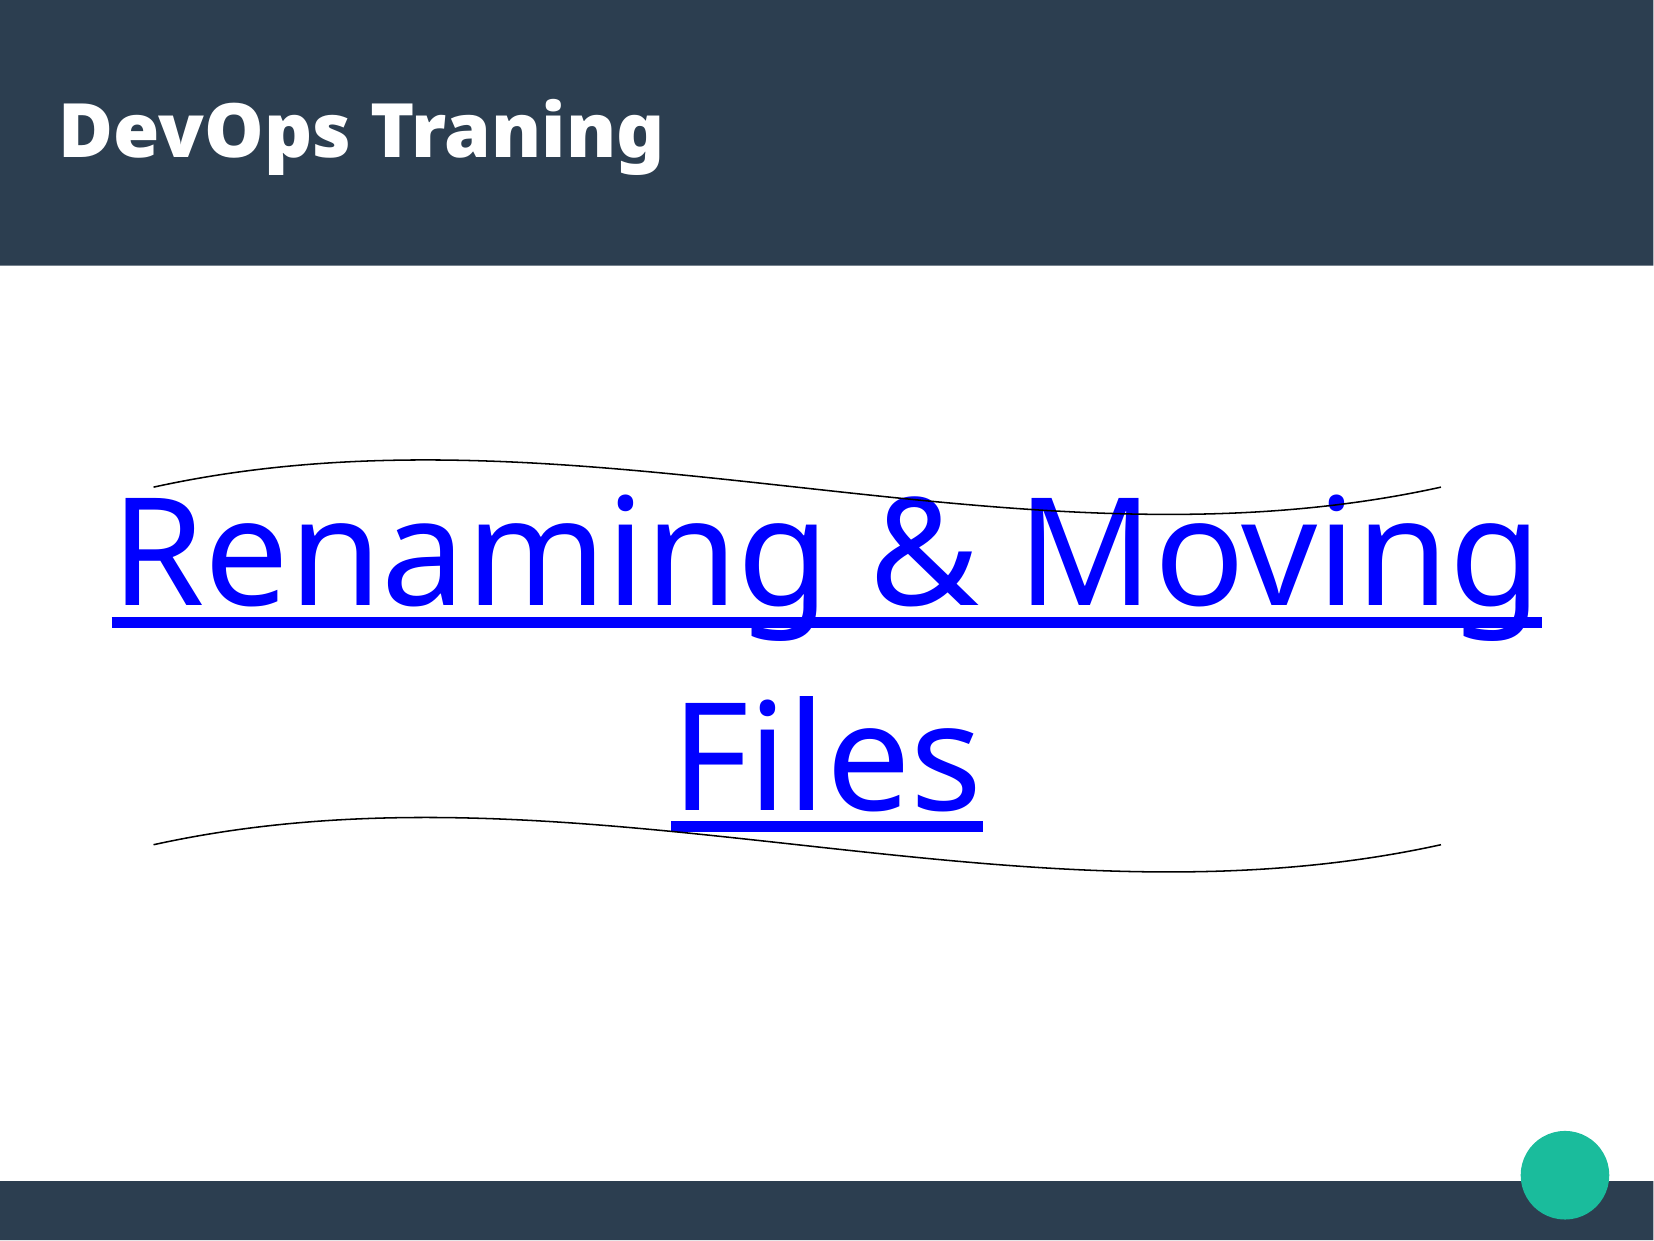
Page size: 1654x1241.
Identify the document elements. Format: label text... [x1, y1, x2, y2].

subtitle Renaming & Moving Files [82, 290, 1571, 1010]
title DevOps Traning [59, 49, 1595, 207]
